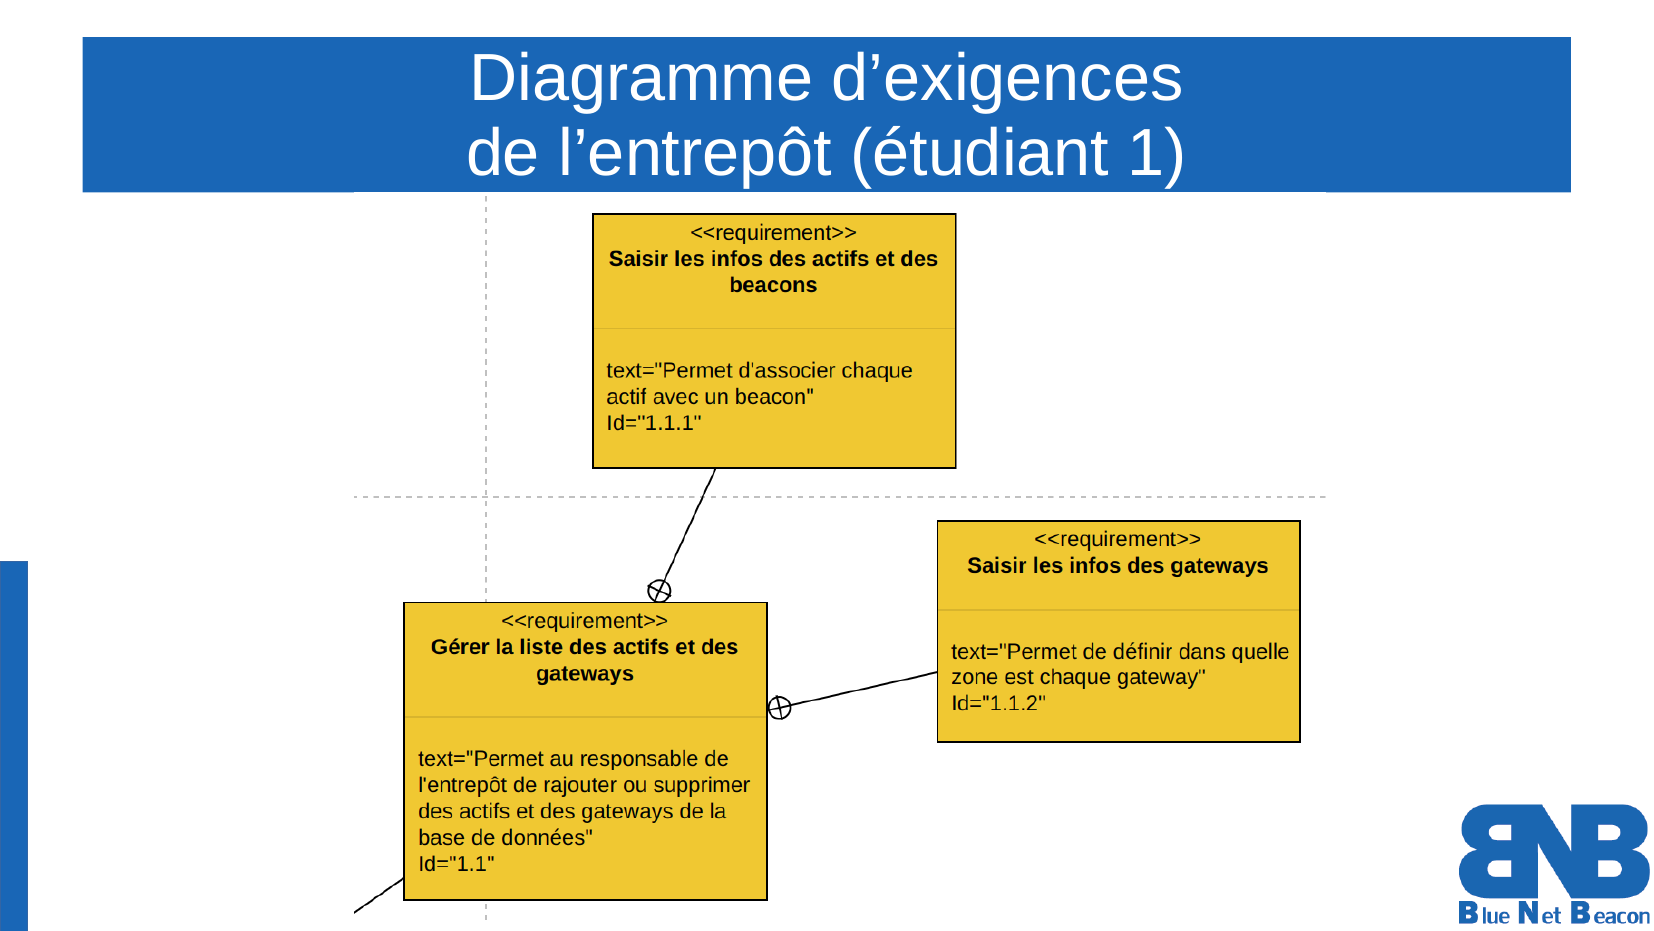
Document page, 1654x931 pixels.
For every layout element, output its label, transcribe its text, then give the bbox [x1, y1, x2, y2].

title Diagramme d’exigences de l’entrepôt (étudiant 1) [82, 37, 1571, 193]
picture [354, 192, 1326, 925]
text_box [0, 561, 28, 931]
picture [1459, 797, 1650, 930]
